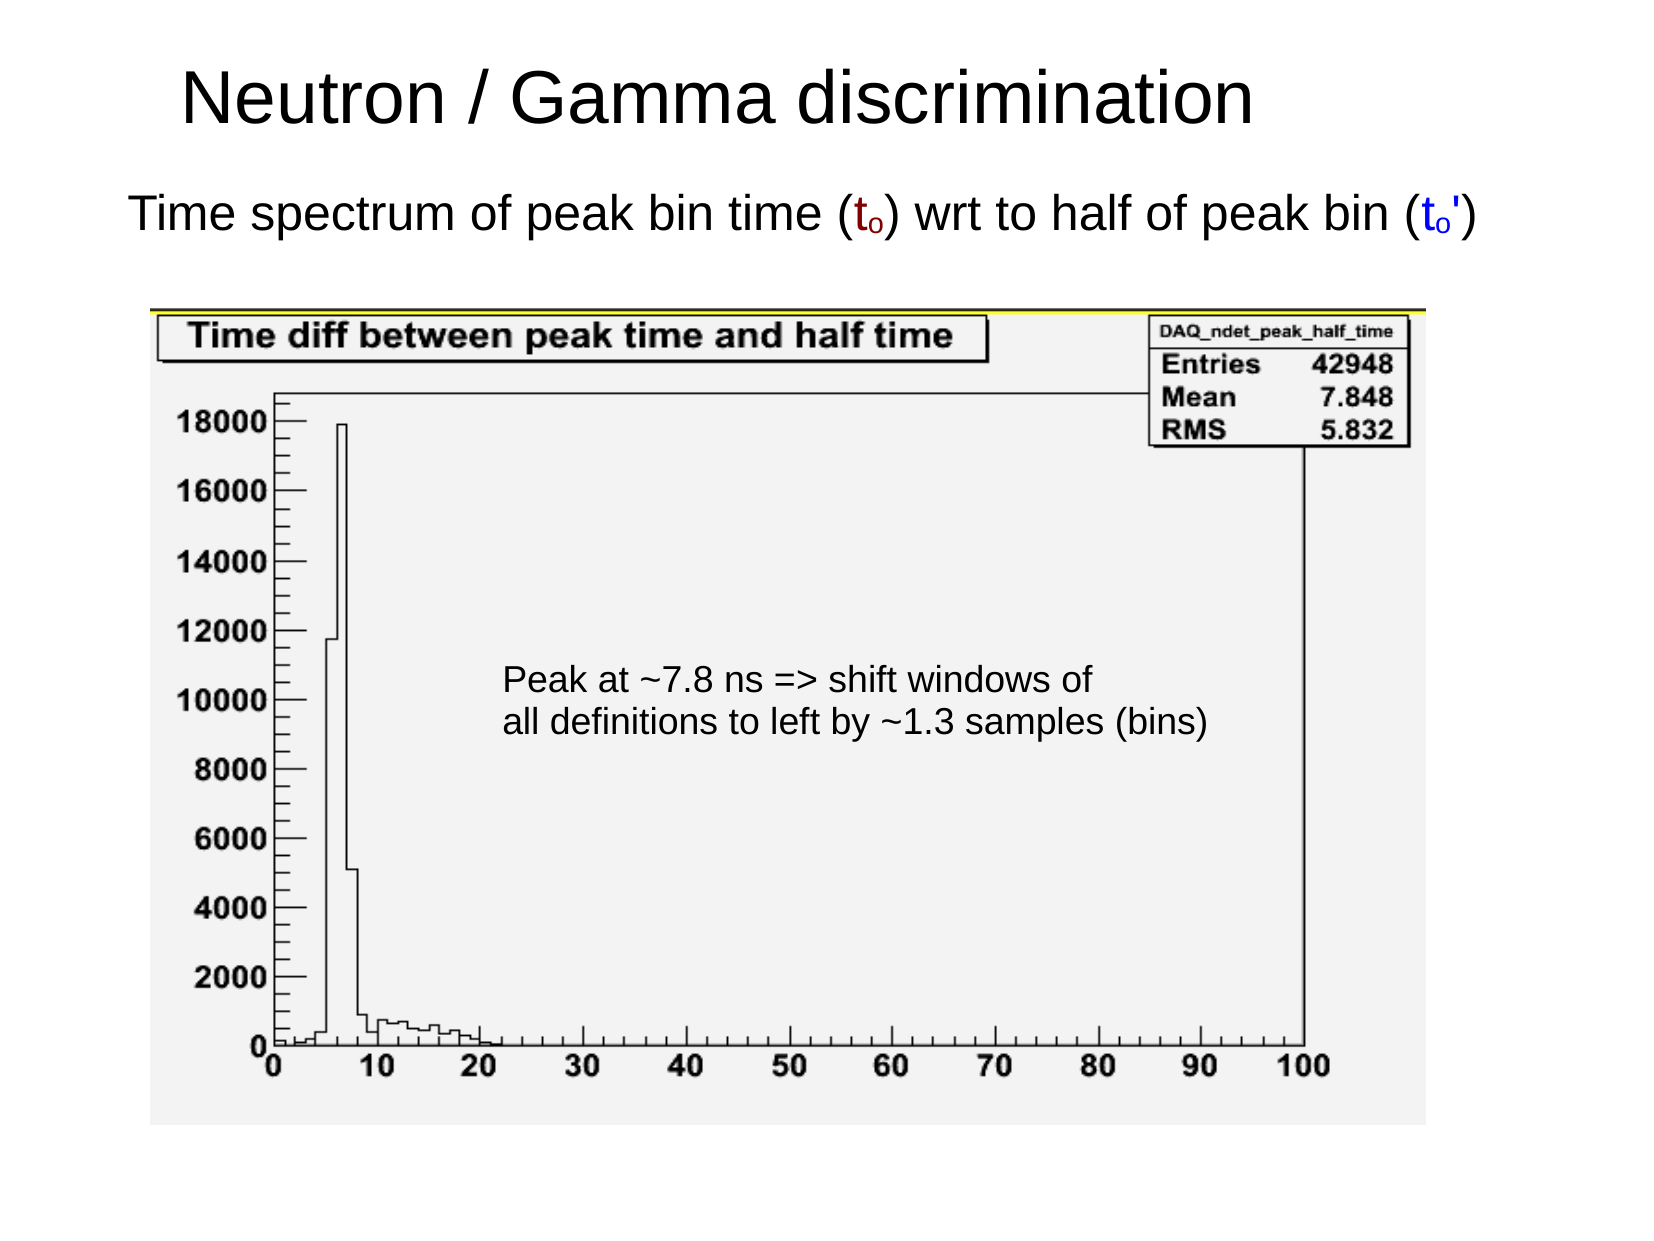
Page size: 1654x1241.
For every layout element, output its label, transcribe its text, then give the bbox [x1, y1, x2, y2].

text_box Neutron / Gamma discrimination [165, 48, 1654, 161]
text_box Time spectrum of peak bin time (to) wrt to half of peak bin (to') [112, 177, 1493, 265]
text_box Peak at ~7.8 ns => shift windows of all definitions to left by ~1.3 samples (bins) [487, 651, 1224, 751]
picture [150, 308, 1426, 1126]
